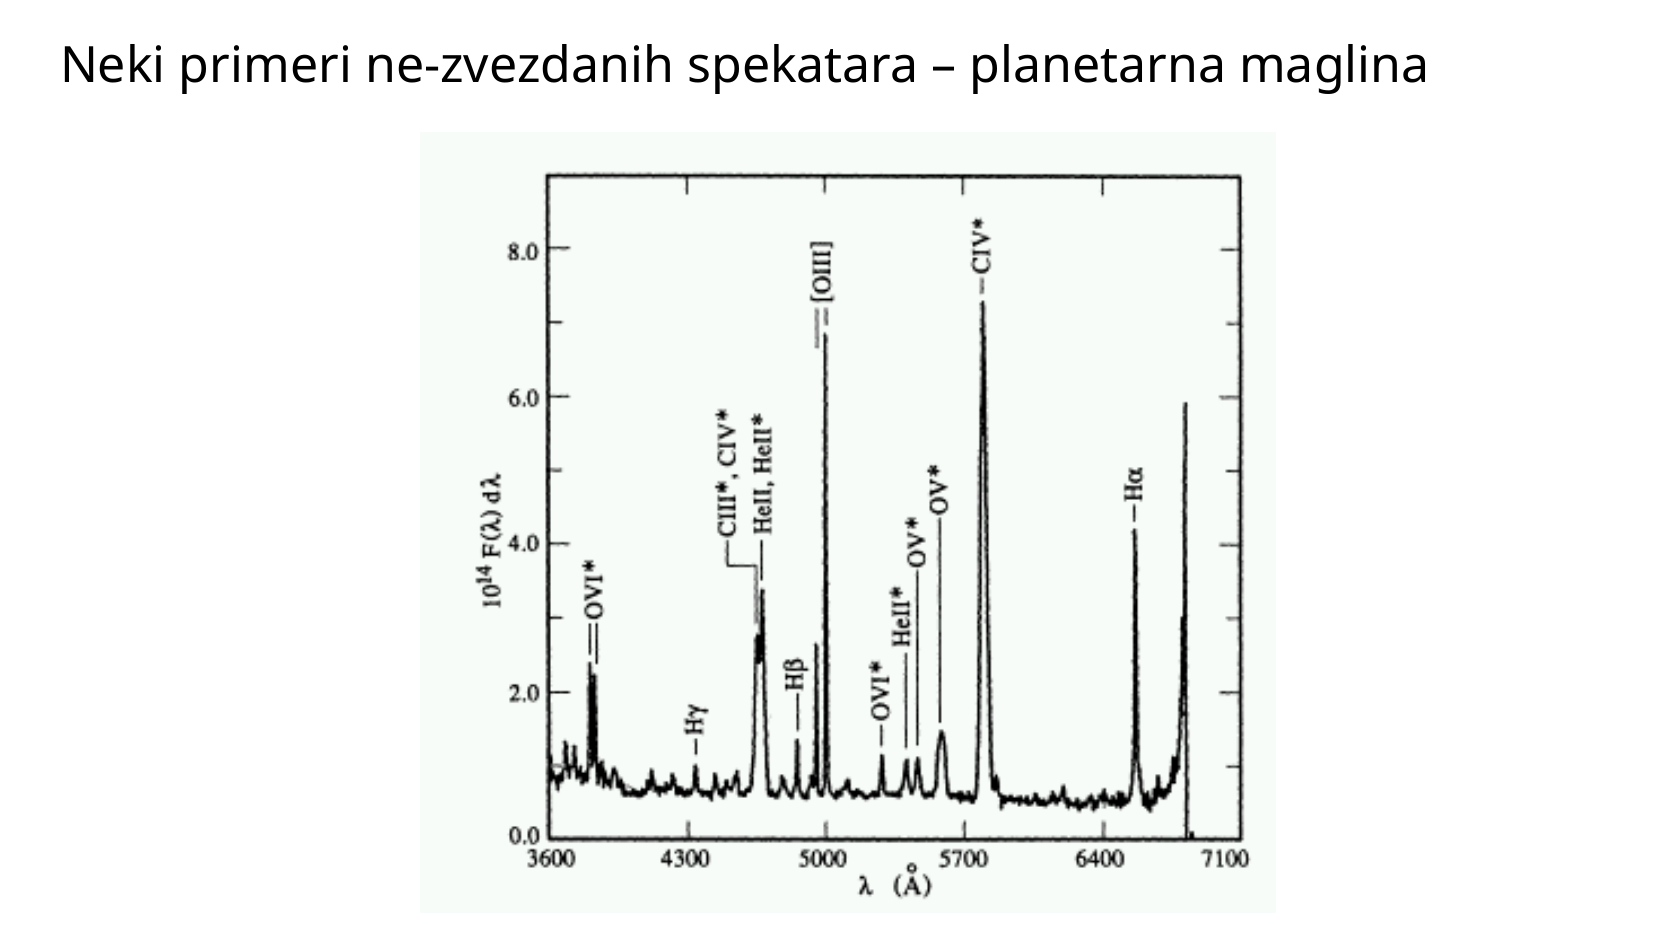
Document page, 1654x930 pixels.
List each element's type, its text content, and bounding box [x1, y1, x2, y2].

title Neki primeri ne-zvezdanih spekatara – planetarna maglina [59, 13, 1648, 113]
picture [420, 132, 1276, 913]
